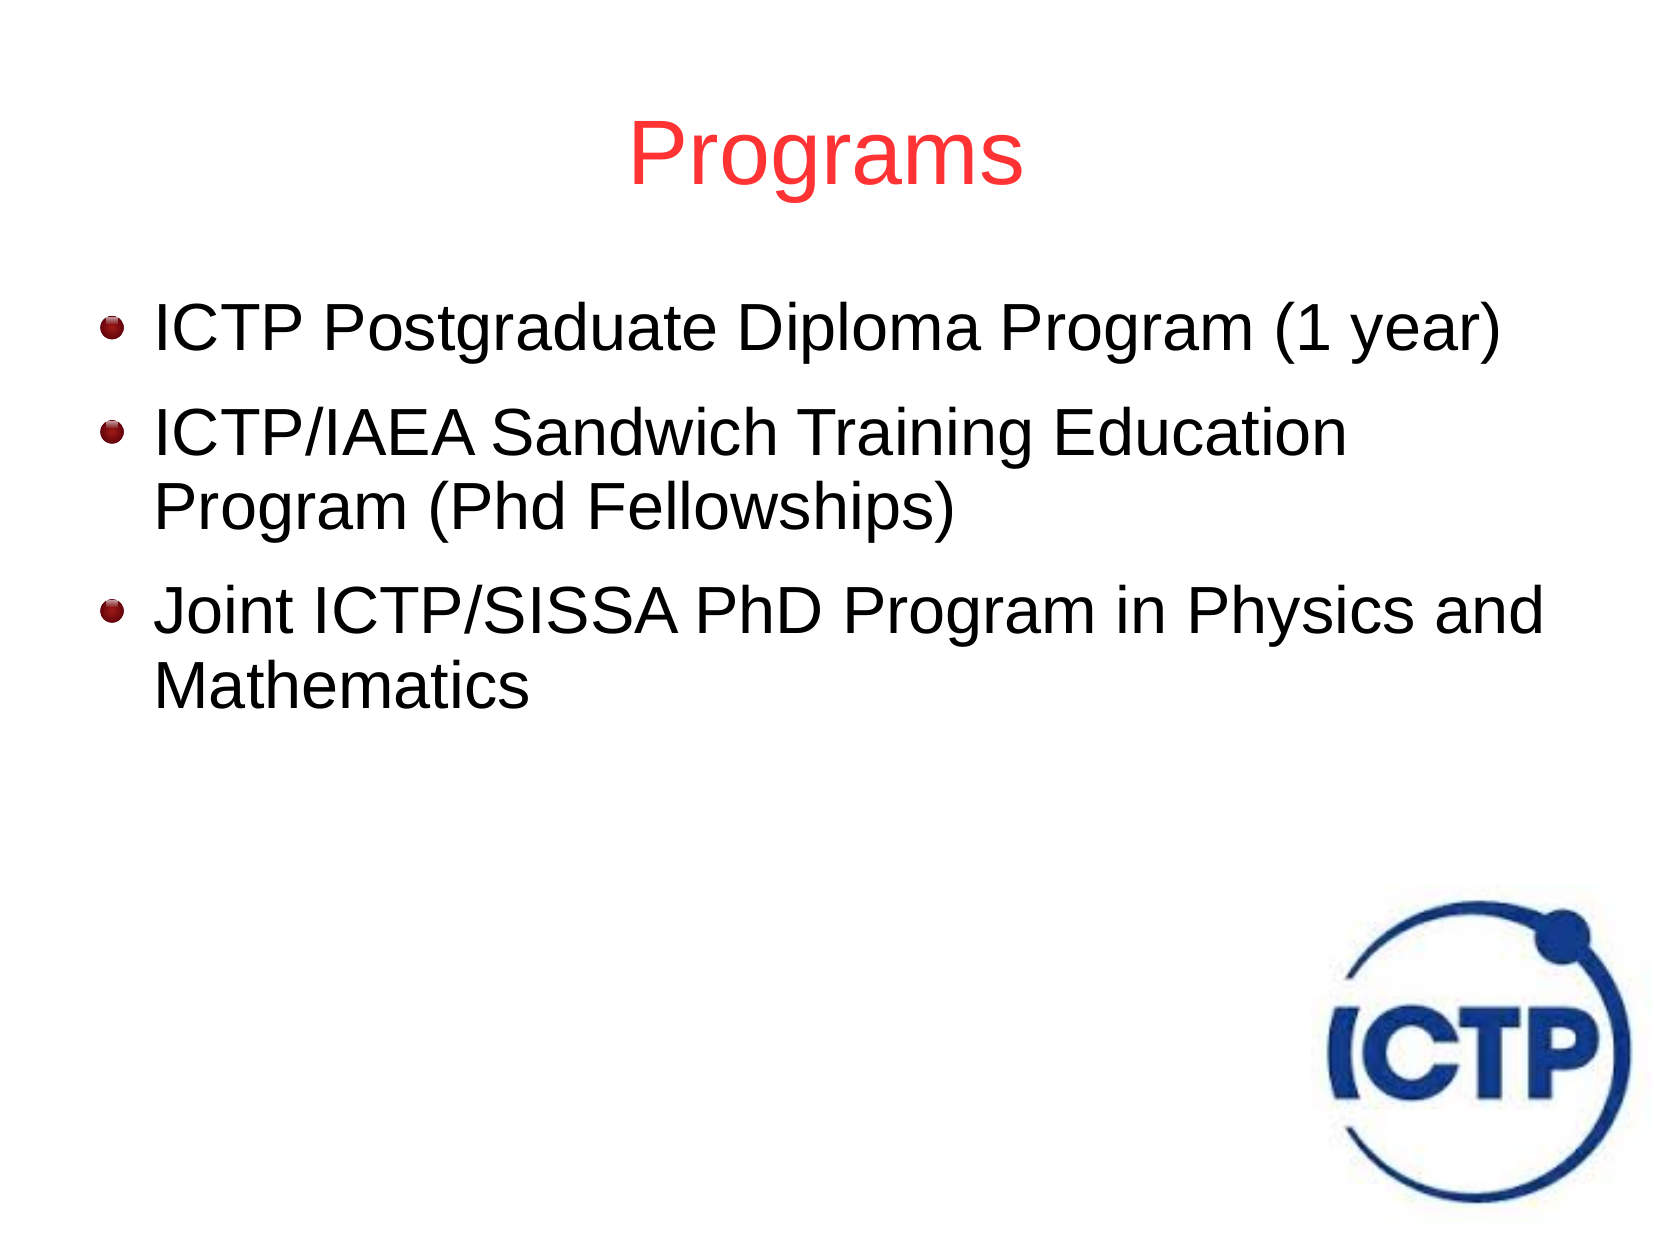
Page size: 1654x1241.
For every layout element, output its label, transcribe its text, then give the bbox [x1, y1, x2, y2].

title Programs [82, 49, 1571, 257]
list ICTP Postgraduate Diploma Program (1 year) ICTP/IAEA Sandwich Training Education Program (Phd Fellowships) Joint ICTP/SISSA PhD Program in Physics and Mathematics [82, 290, 1571, 1010]
picture [1311, 885, 1652, 1241]
